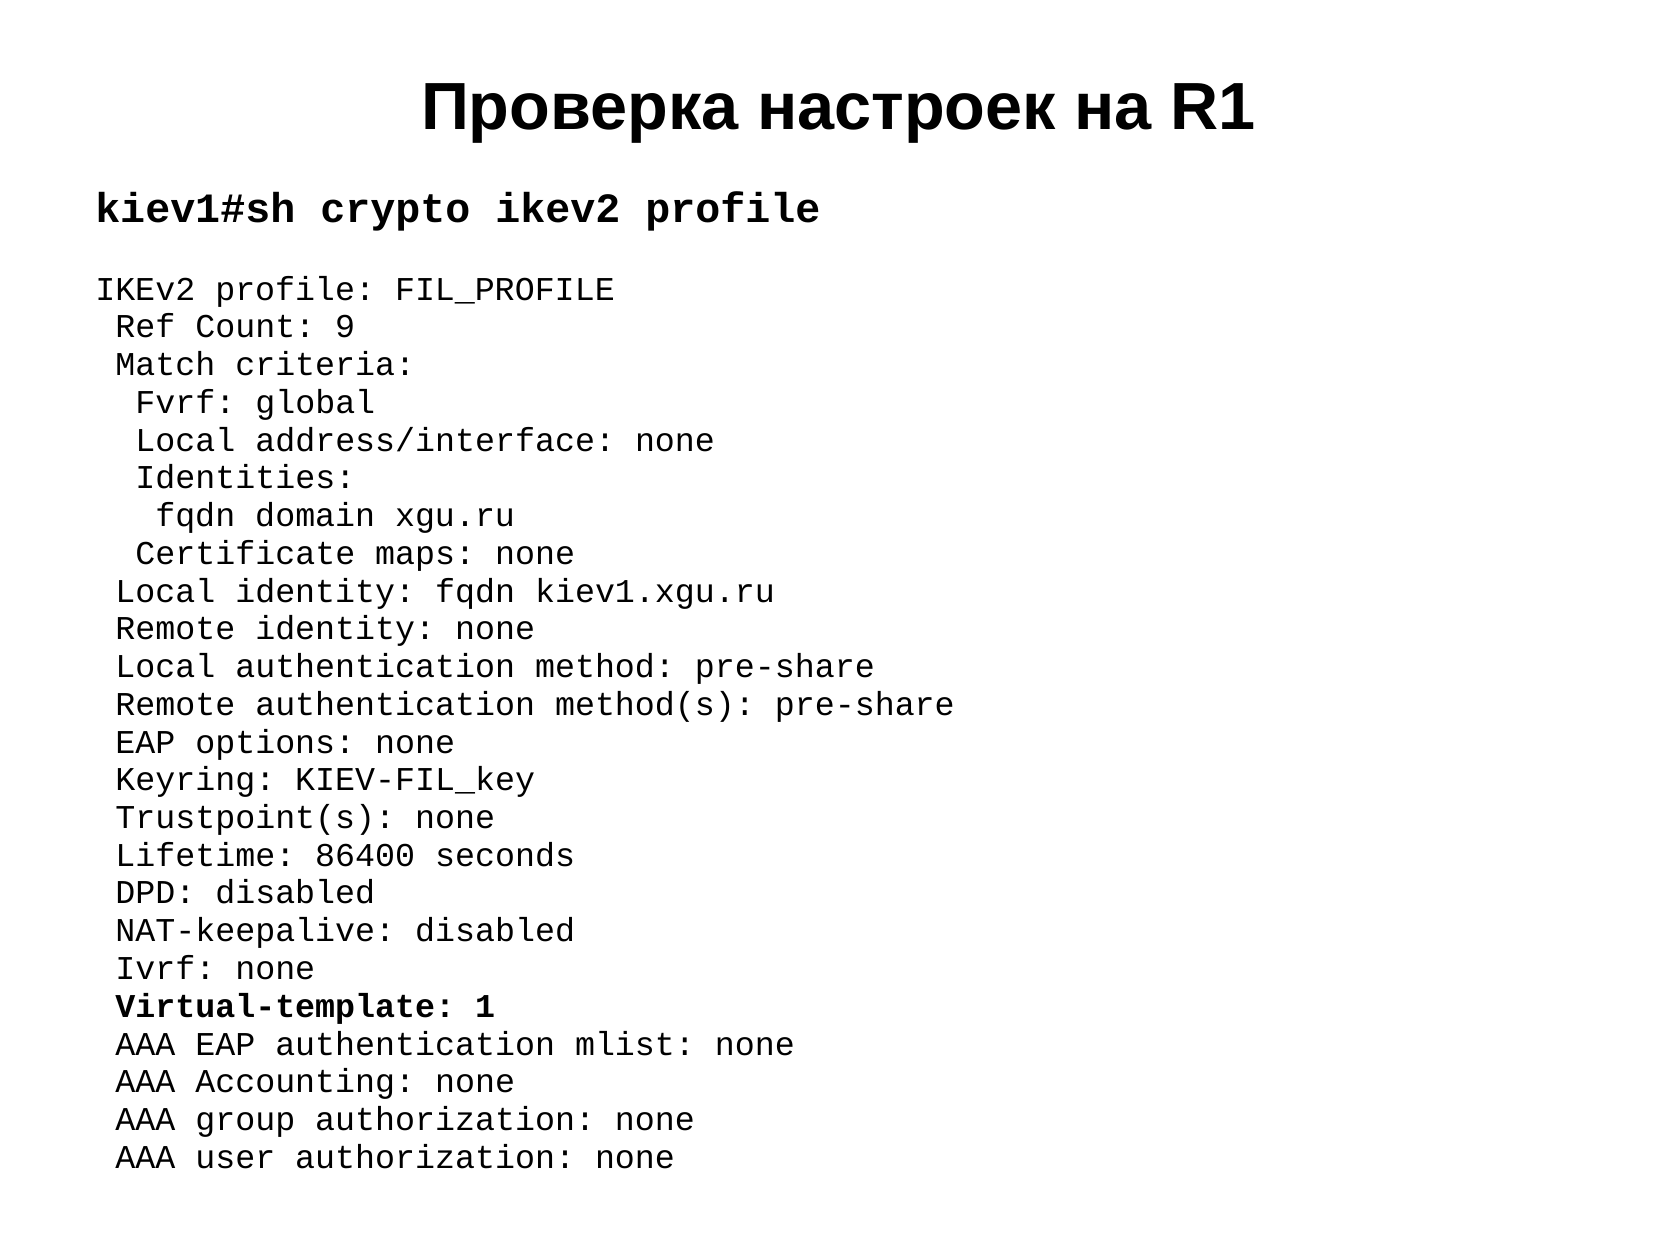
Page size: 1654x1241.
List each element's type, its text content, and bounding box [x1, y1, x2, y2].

list kiev1#sh crypto ikev2 profile IKEv2 profile: FIL_PROFILE Ref Count: 9 Match criteria: Fvrf: global Local address/interface: none Identities: fqdn domain xgu.ru Certificate maps: none Local identity: fqdn kiev1.xgu.ru Remote identity: none Local authentication method: pre-share Remote authentication method(s): pre-share EAP options: none Keyring: KIEV-FIL_key Trustpoint(s): none Lifetime: 86400 seconds DPD: disabled NAT-keepalive: disabled Ivrf: none Virtual-template: 1 AAA EAP authentication mlist: none AAA Accounting: none AAA group authorization: none AAA user authorization: none [95, 187, 1538, 1208]
text_box Проверка настроек на R1 [64, 37, 1613, 151]
